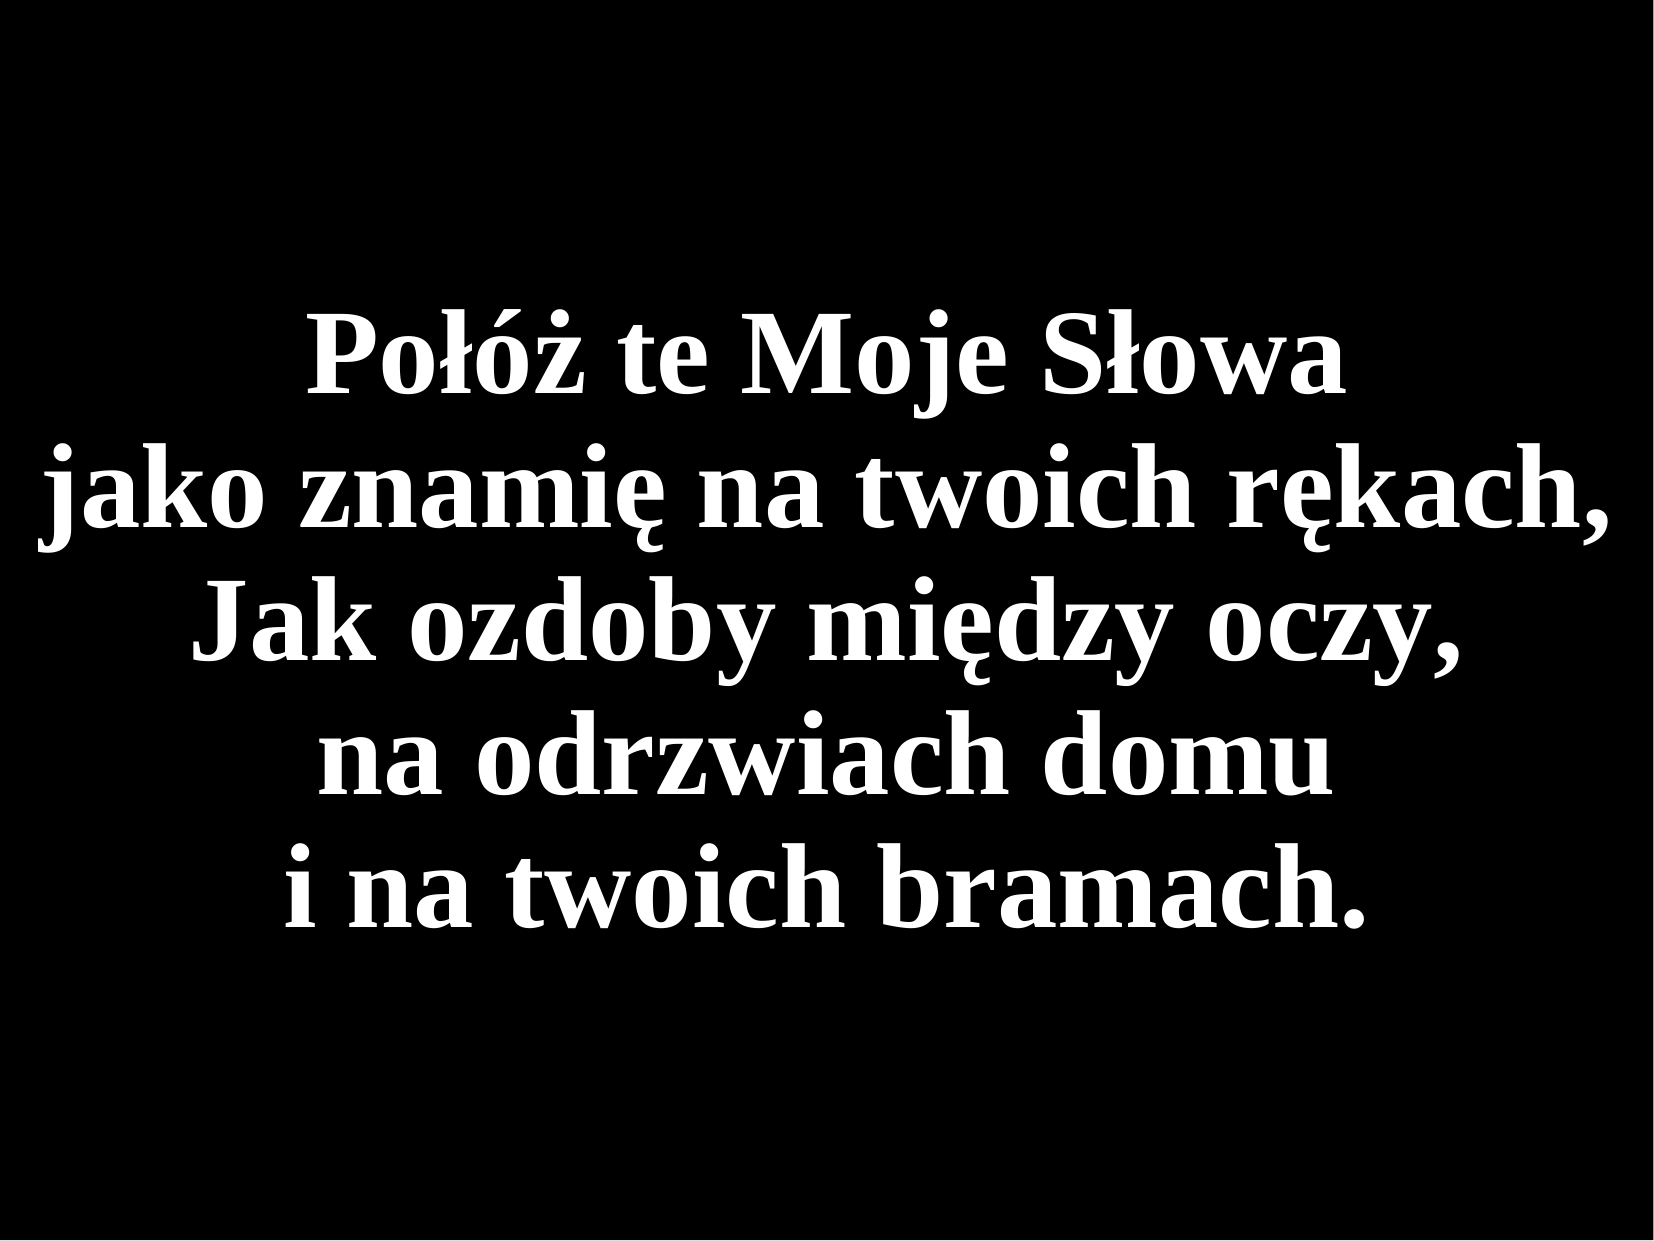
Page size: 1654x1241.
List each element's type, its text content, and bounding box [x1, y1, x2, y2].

title Połóż te Moje Słowa jako znamię na twoich rękach, Jak ozdoby między oczy, na odrzwiach domu i na twoich bramach. [0, 0, 1654, 1241]
